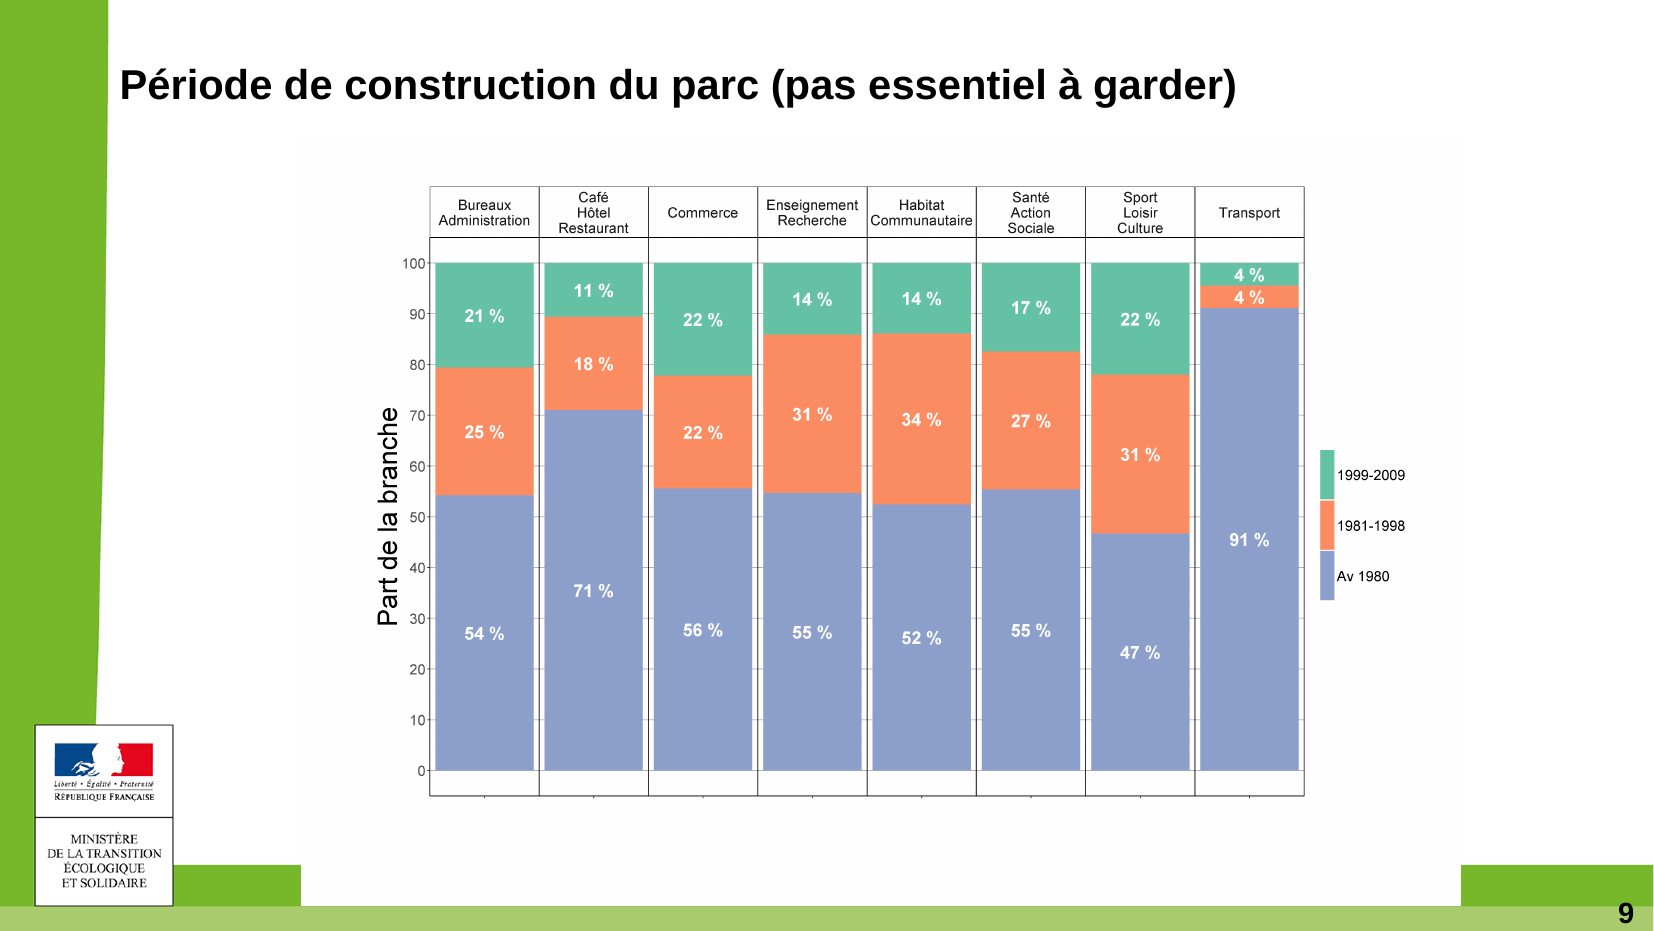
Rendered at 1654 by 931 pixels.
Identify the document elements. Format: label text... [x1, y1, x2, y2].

list [186, 123, 1517, 837]
picture [0, 0, 1654, 931]
title Période de construction du parc (pas essentiel à garder) [119, 25, 1608, 145]
